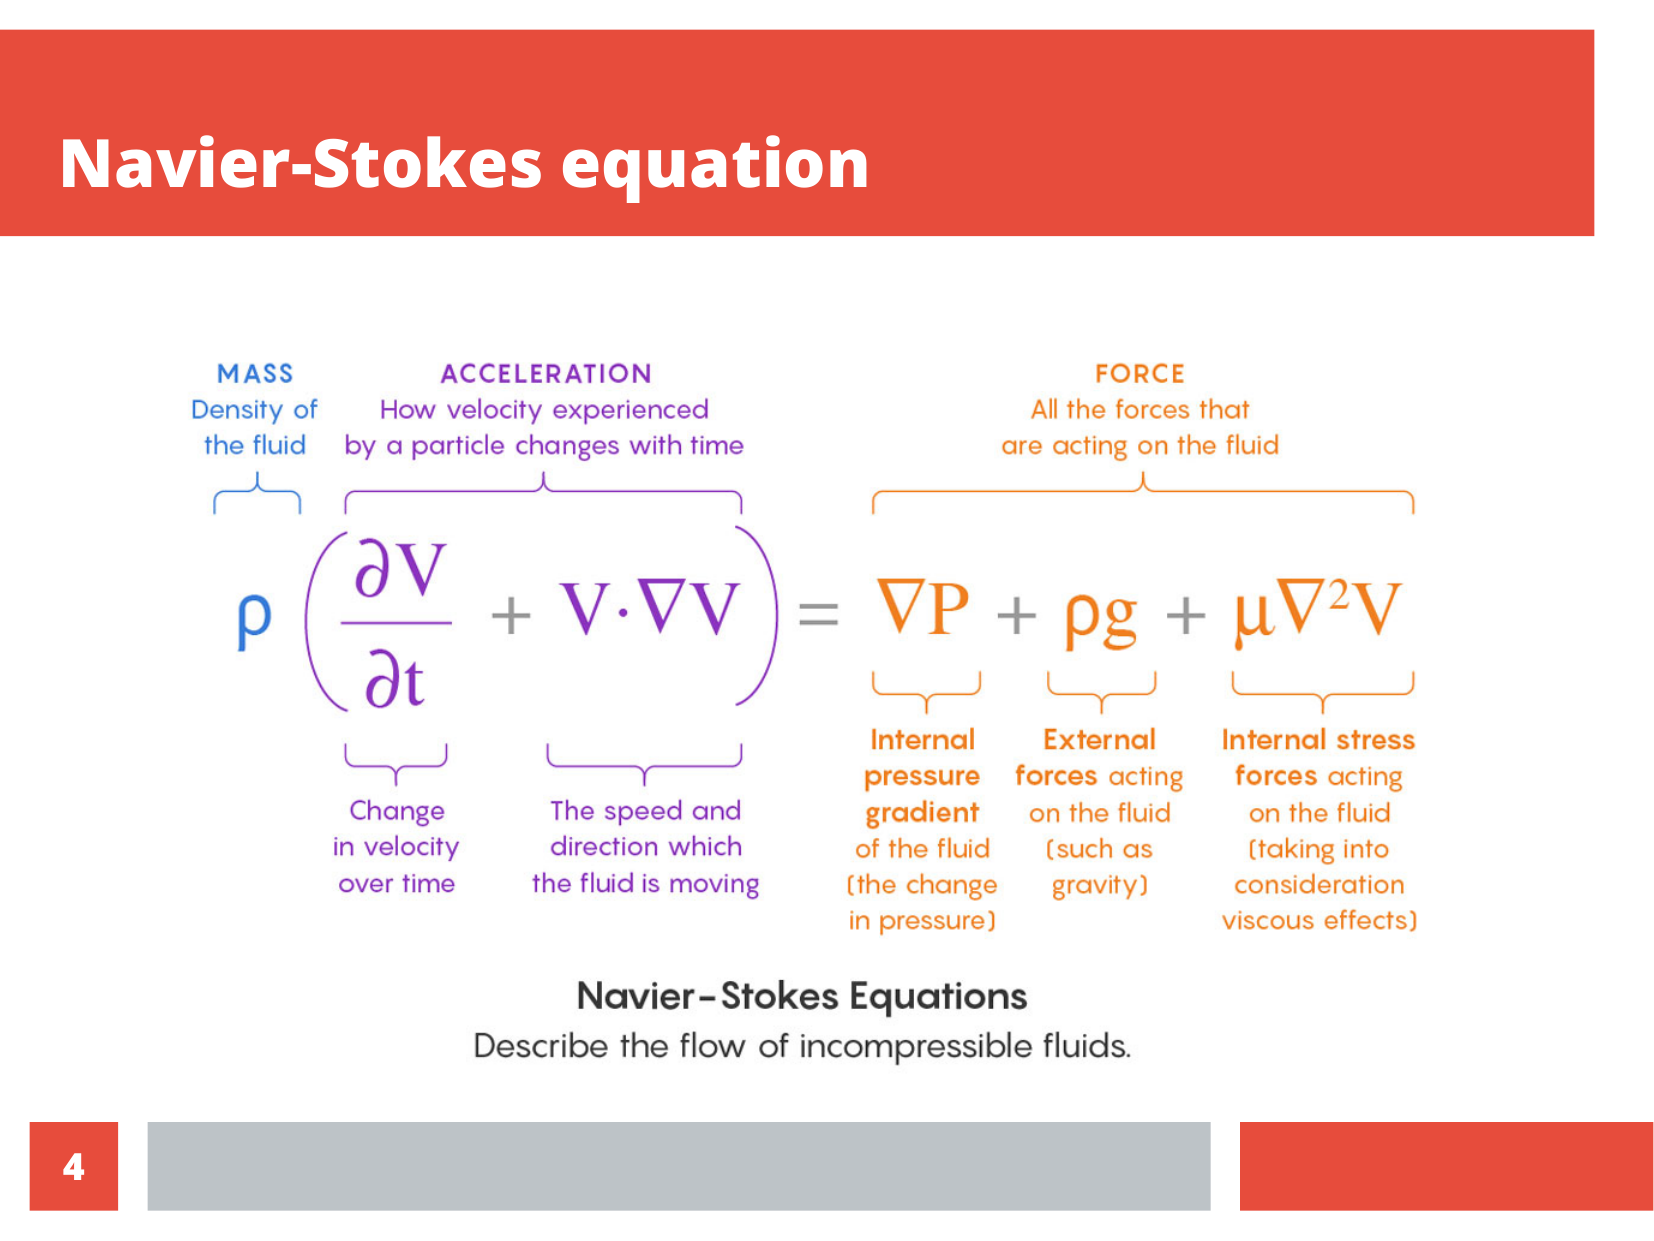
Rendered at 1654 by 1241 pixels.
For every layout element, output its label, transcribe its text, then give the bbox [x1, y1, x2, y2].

picture [140, 324, 1484, 1093]
title Navier-Stokes equation [59, 59, 1595, 207]
